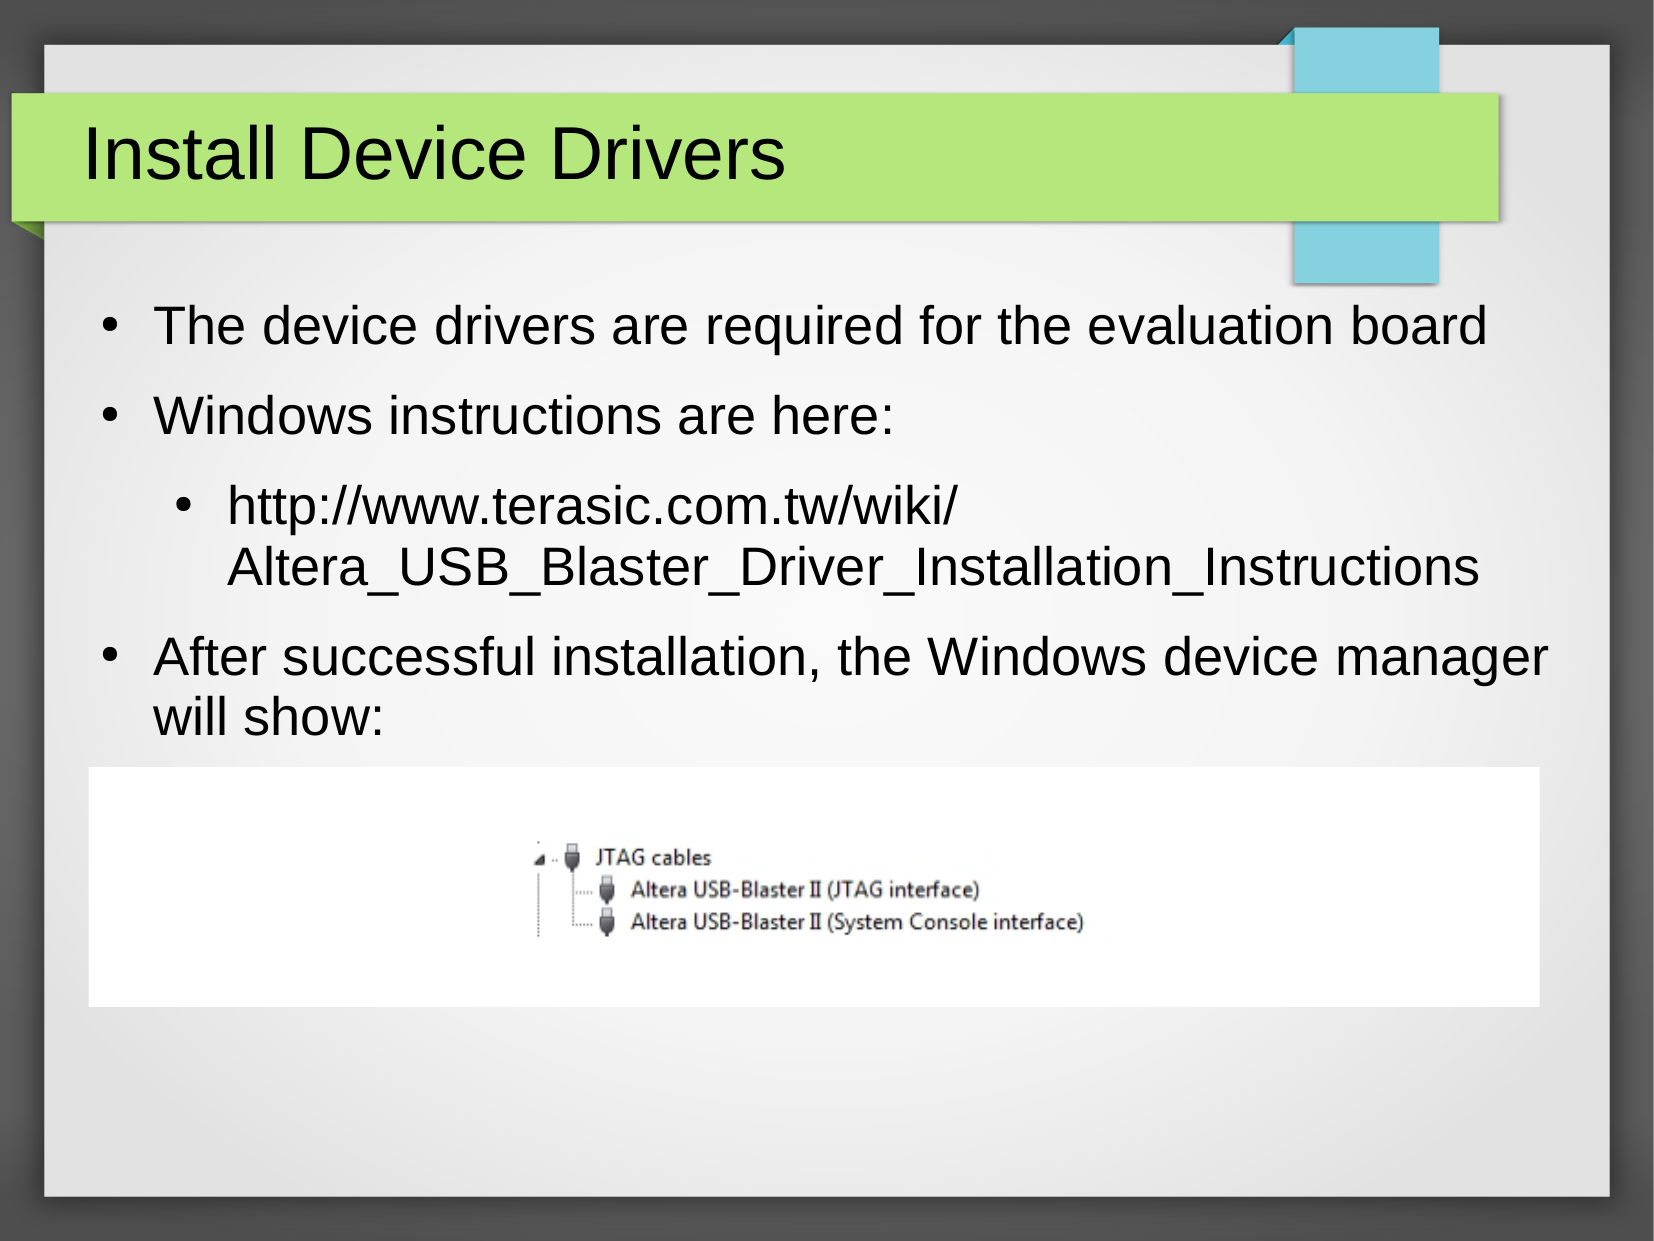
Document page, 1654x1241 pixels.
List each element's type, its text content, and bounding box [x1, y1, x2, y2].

title Install Device Drivers [82, 94, 1264, 213]
picture [0, 0, 1654, 1241]
list The device drivers are required for the evaluation board Windows instructions are here: http://www.terasic.com.tw/wiki/Altera_USB_Blaster_Driver_Installation_Instructions After successful installation, the Windows device manager will show: [82, 295, 1571, 1015]
